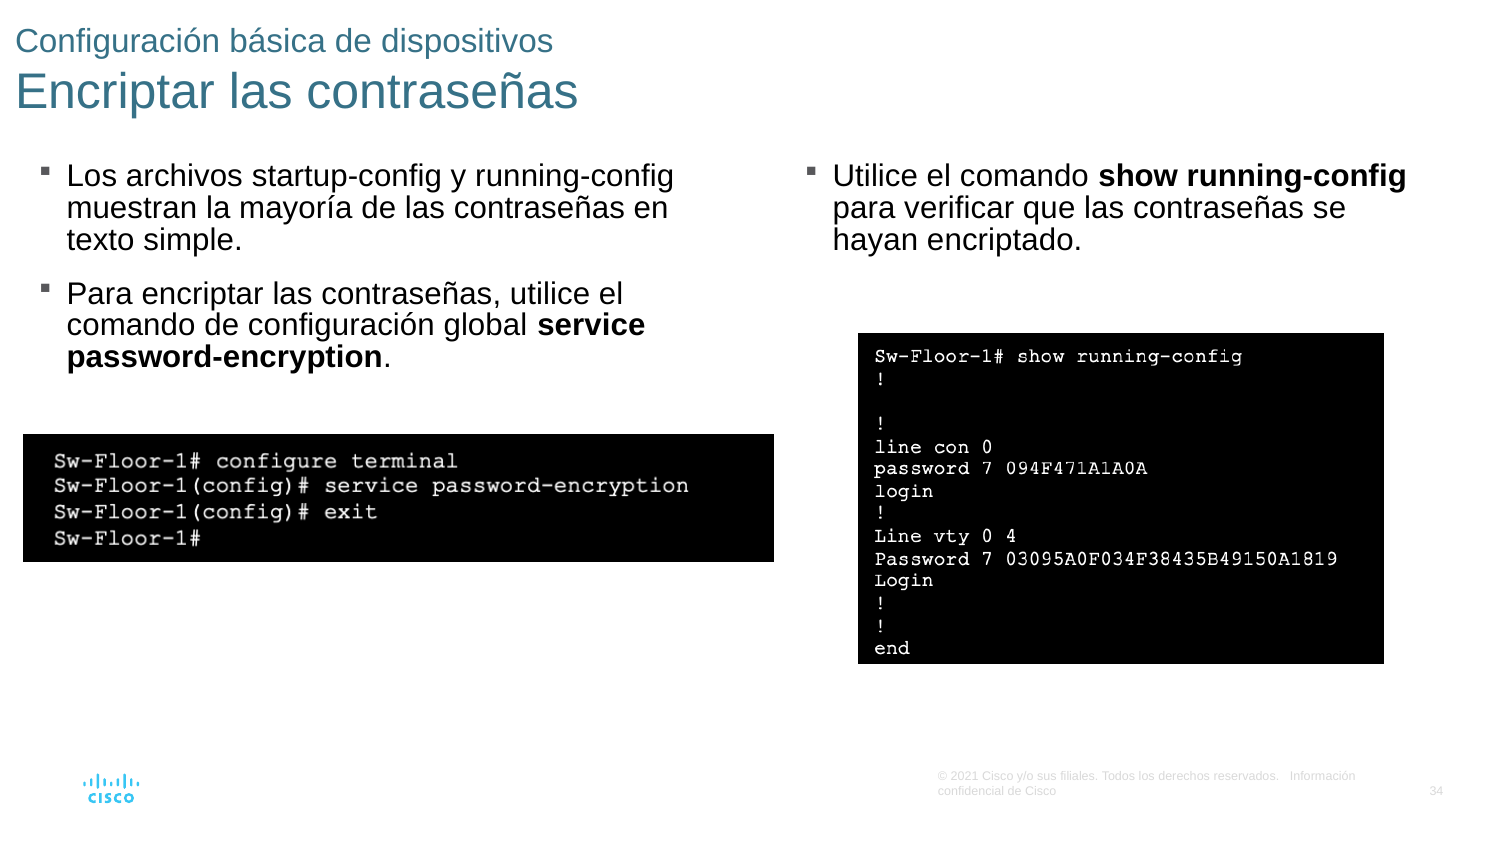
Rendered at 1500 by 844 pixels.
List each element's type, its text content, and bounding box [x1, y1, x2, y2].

picture [858, 333, 1384, 664]
text_box Utilice el comando show running-config para verificar que las contraseñas se hayan encriptado. [789, 153, 1453, 279]
list Los archivos startup-config y running-config muestran la mayoría de las contraseñas en texto simple. Para encriptar las contraseñas, utilice el comando de configuración global service password-encryption. [23, 154, 774, 365]
title Configuración básica de dispositivos Encriptar las contraseñas [0, 6, 1500, 131]
picture [23, 434, 774, 562]
